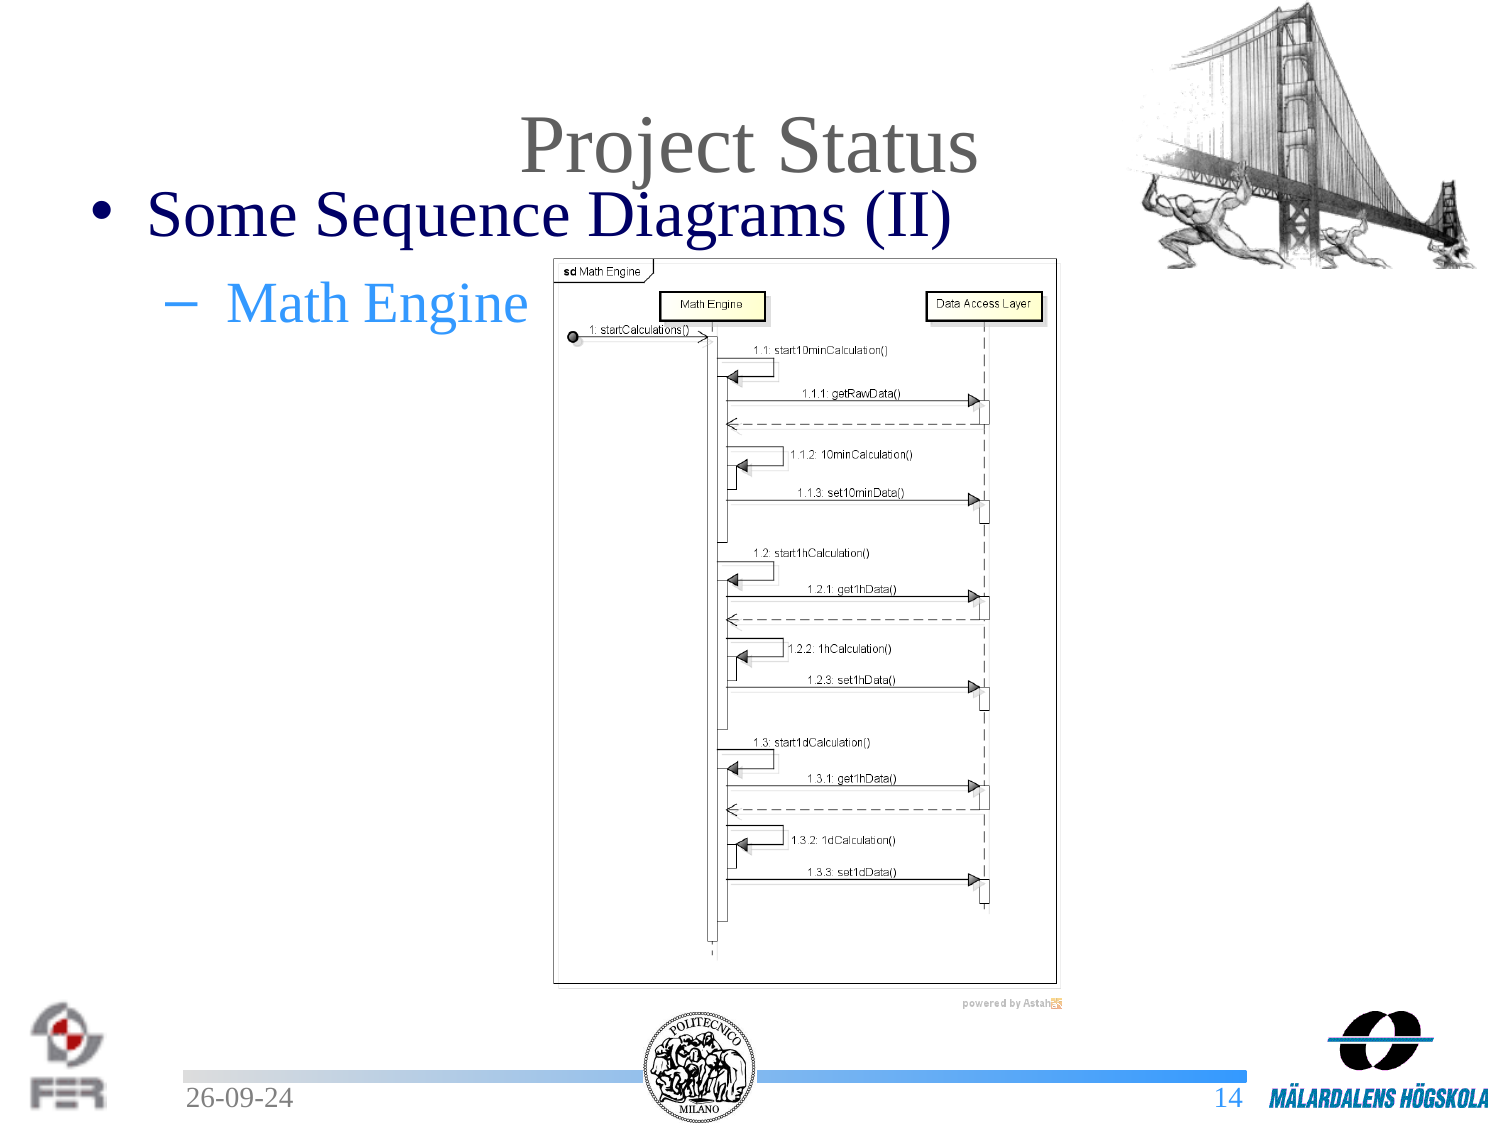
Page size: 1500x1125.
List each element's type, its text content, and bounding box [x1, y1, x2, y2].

picture [1368, 1093, 1374, 1104]
title Project Status [75, 45, 1122, 162]
picture [29, 987, 107, 1125]
picture [1269, 1011, 1488, 1108]
picture [1122, 0, 1477, 269]
text_box 13-11-06 [171, 1070, 396, 1114]
picture [544, 905, 1065, 1123]
picture [1435, 1096, 1441, 1104]
picture [1454, 1091, 1459, 1108]
list Some Sequence Diagrams (II) Math Engine [75, 162, 1426, 905]
text_box <numero> [1186, 1070, 1258, 1114]
